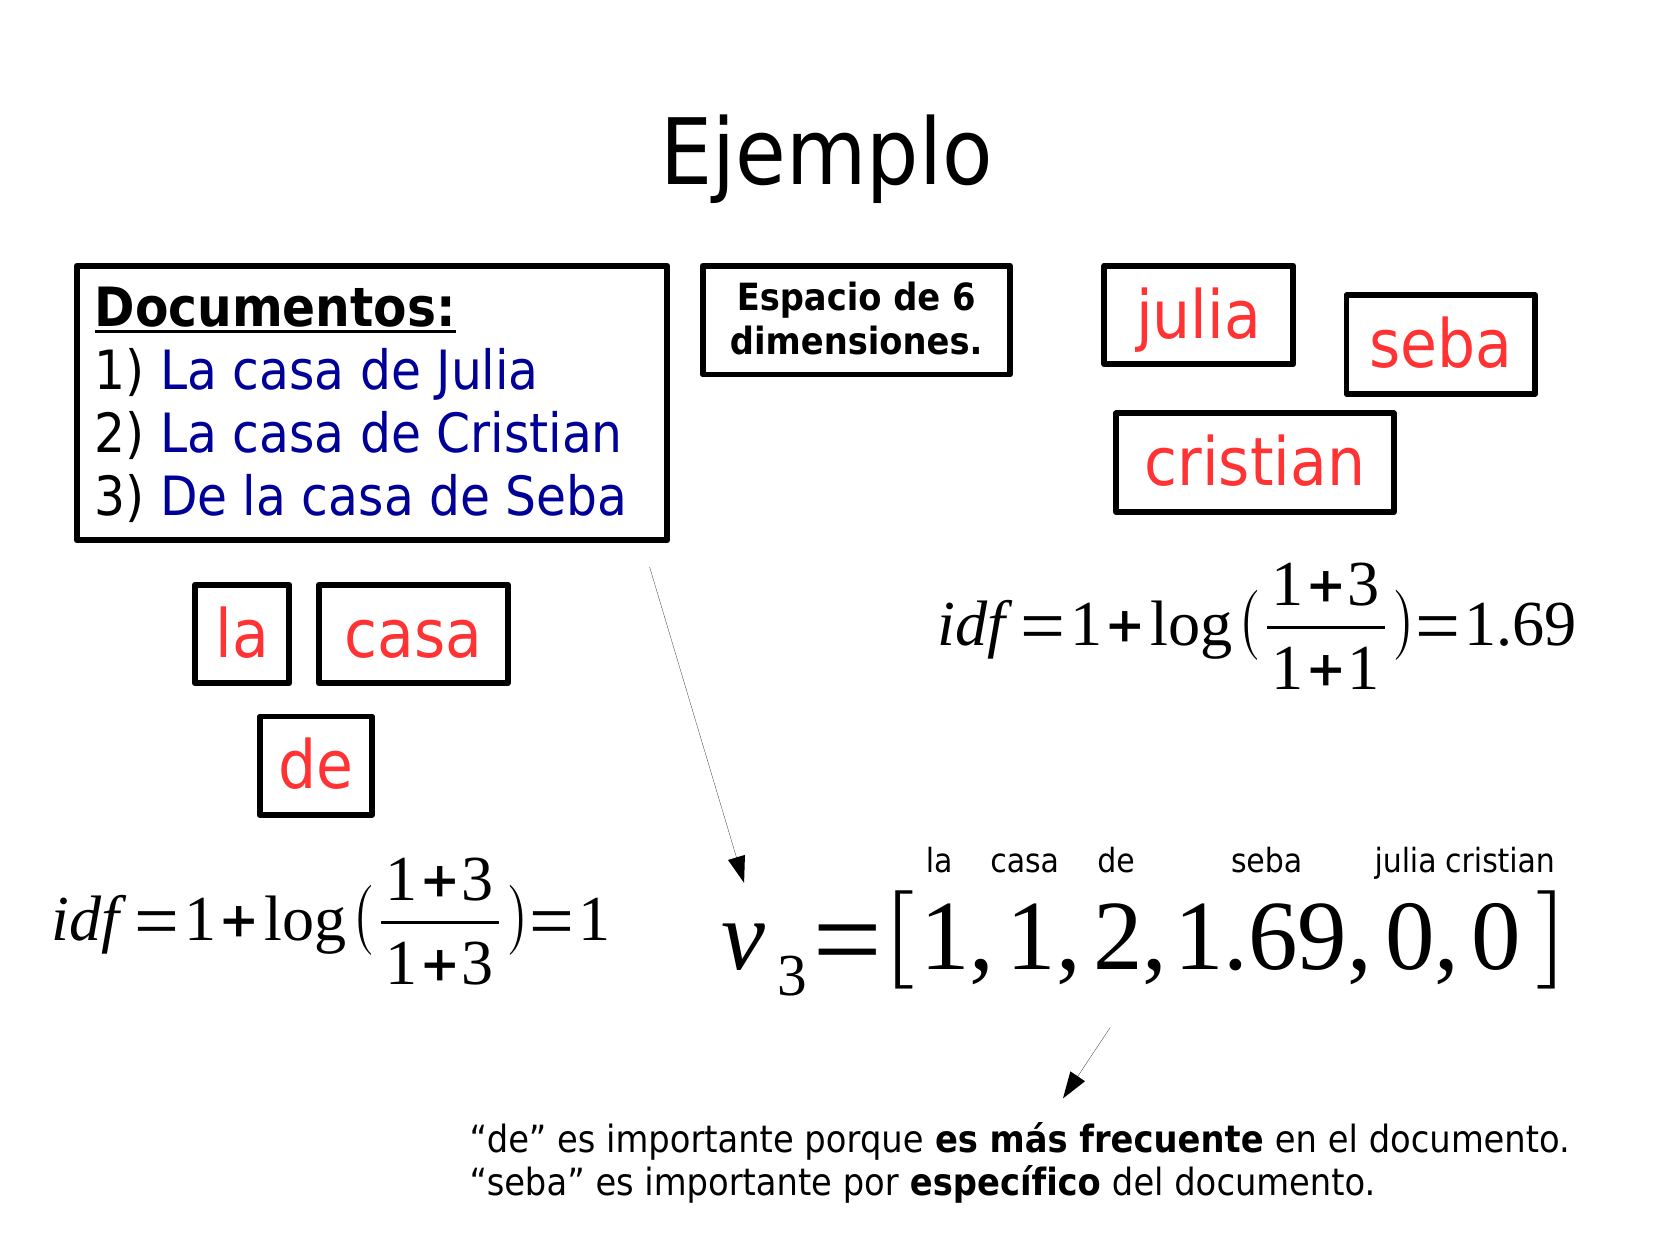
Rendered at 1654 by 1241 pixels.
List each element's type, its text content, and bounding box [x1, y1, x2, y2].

text_box Espacio de 6 dimensiones. [702, 265, 1010, 375]
text_box cristian [1423, 831, 1577, 892]
text_box cristian [1116, 413, 1394, 512]
text_box casa [968, 831, 1074, 892]
text_box seba [1210, 831, 1323, 892]
chart [35, 844, 626, 999]
text_box seba [1346, 295, 1536, 394]
text_box de [259, 716, 373, 815]
text_box casa [318, 584, 508, 684]
text_box julia [1352, 831, 1423, 892]
text_box de [1074, 831, 1158, 892]
text_box “de” es importante porque es más frecuente en el documento. “seba” es importante por específico del documento. [454, 1110, 1648, 1217]
chart [921, 549, 1594, 703]
text_box Documentos: 1) La casa de Julia 2) La casa de Cristian 3) De la casa de Seba [76, 265, 668, 541]
text_box la [897, 831, 968, 892]
title Ejemplo [82, 49, 1571, 257]
chart [696, 882, 1584, 1010]
text_box la [194, 584, 290, 684]
text_box julia [1104, 265, 1294, 365]
